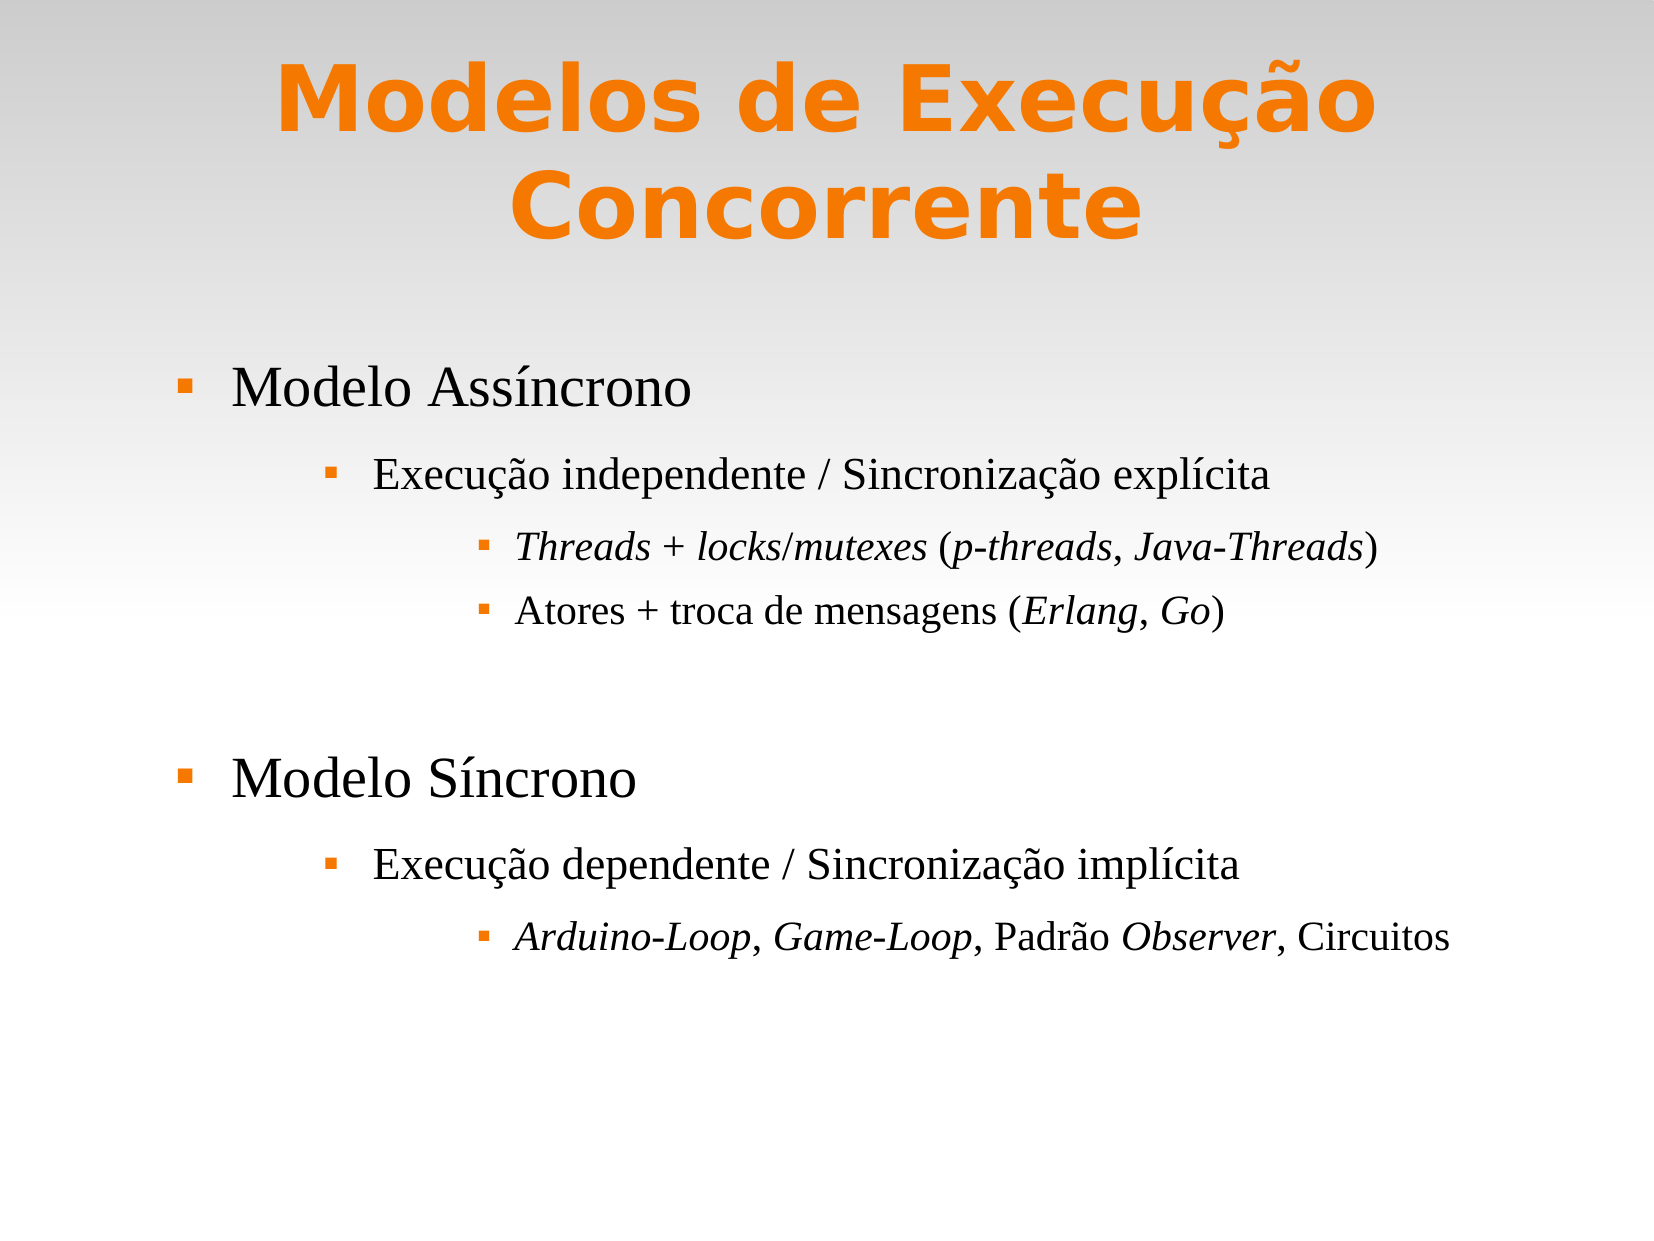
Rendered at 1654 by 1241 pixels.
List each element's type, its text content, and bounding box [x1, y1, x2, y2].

title Modelos de Execução Concorrente [82, 45, 1571, 261]
list Modelo Assíncrono Execução independente / Sincronização explícita Threads + locks/mutexes (p-threads, Java-Threads) Atores + troca de mensagens (Erlang, Go) Modelo Síncrono Execução dependente / Sincronização implícita Arduino-Loop, Game-Loop, Padrão Observer, Circuitos [89, 302, 1463, 1121]
